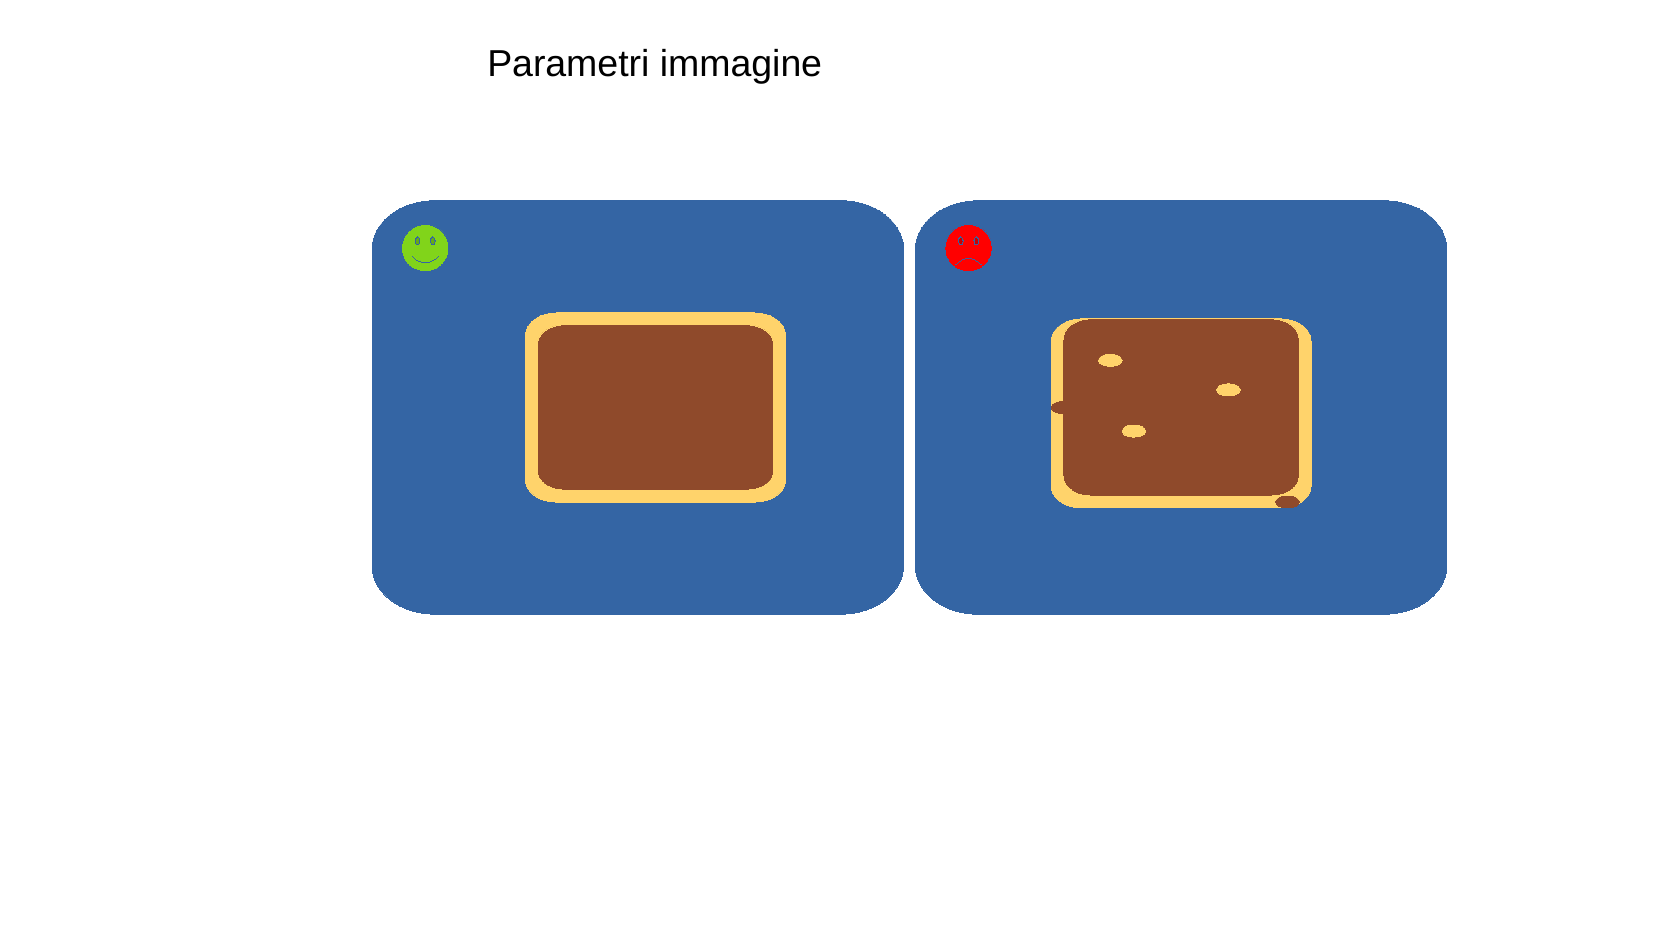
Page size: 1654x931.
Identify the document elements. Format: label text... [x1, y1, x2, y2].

text_box [915, 200, 1447, 615]
text_box Parametri immagine [472, 35, 1217, 93]
text_box [372, 200, 904, 615]
